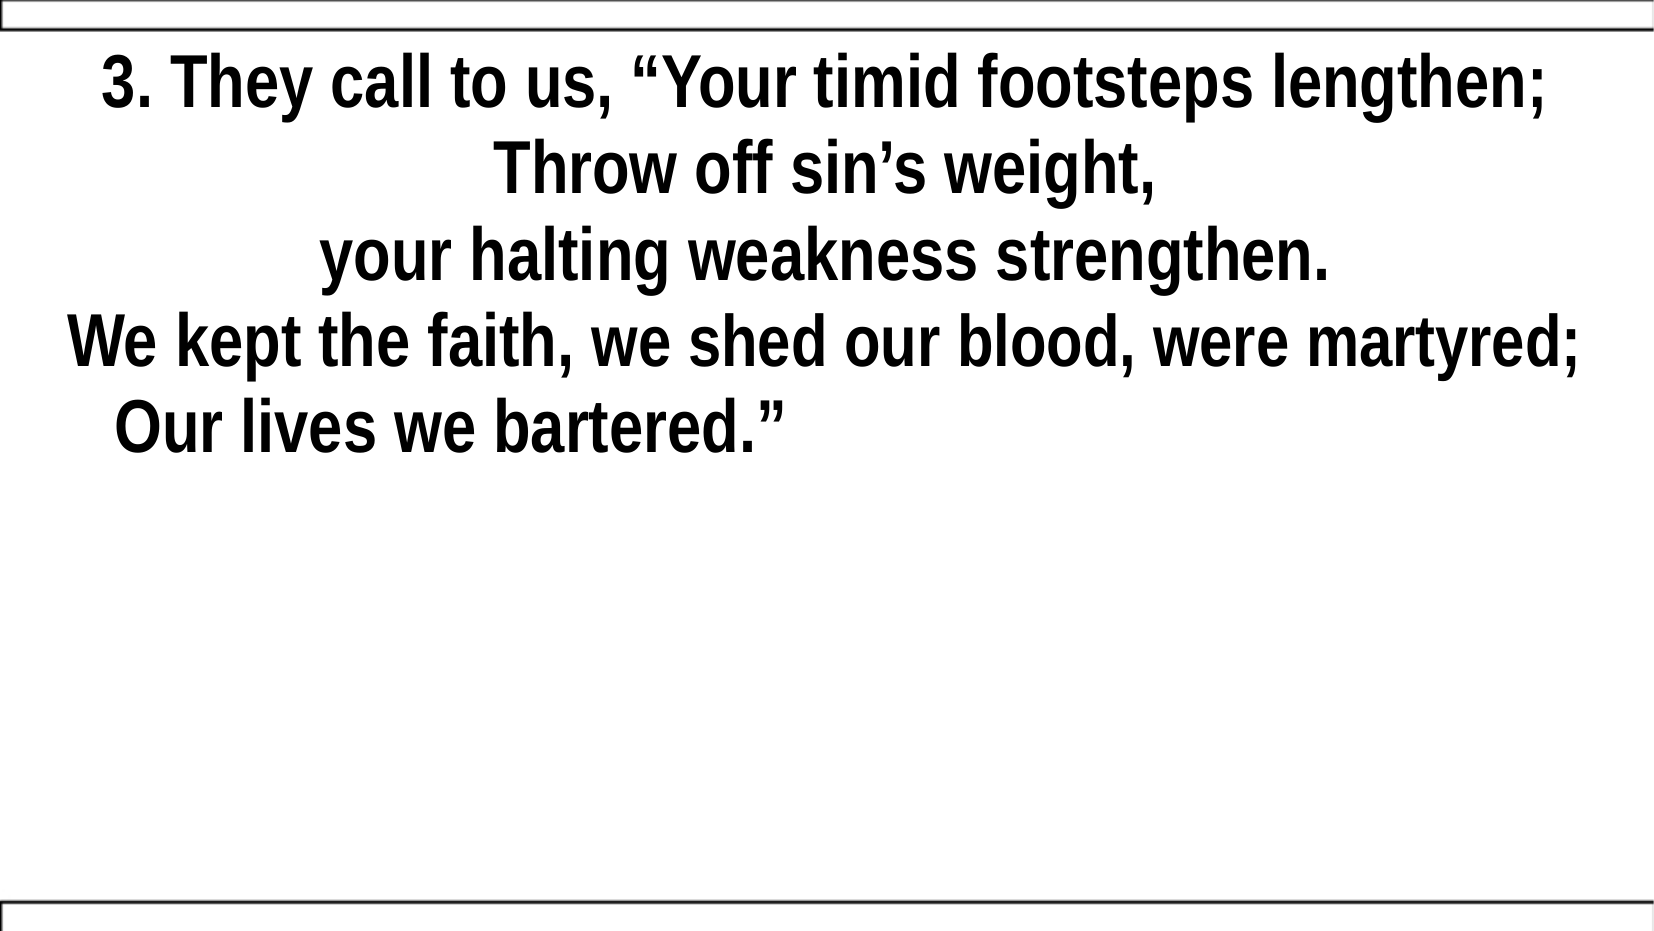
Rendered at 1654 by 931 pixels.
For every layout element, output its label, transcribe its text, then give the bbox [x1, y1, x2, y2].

text_box 3. They call to us, “Your timid footsteps lengthen; Throw off sin’s weight, your halting weakness strengthen. We kept the faith, we shed our blood, were martyred; Our lives we bartered.” [45, 30, 1606, 481]
picture [0, 0, 1654, 931]
